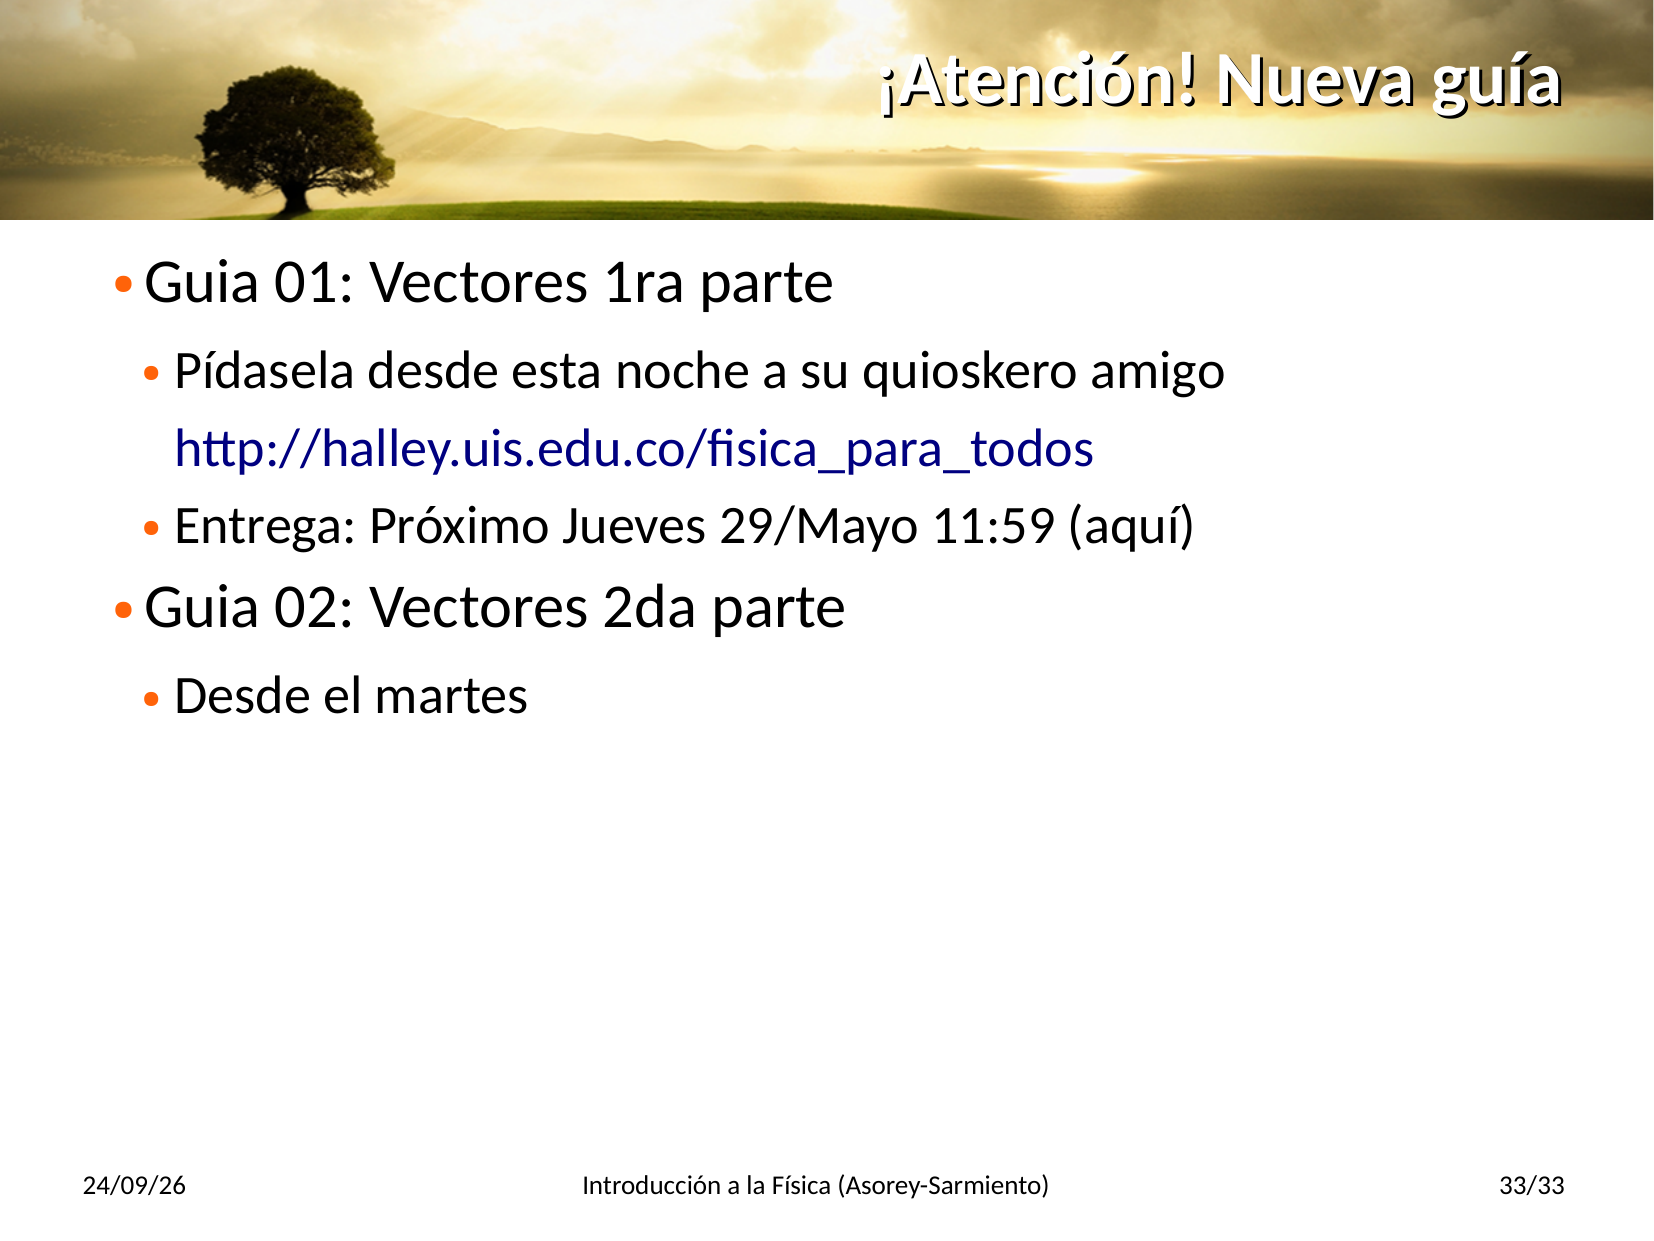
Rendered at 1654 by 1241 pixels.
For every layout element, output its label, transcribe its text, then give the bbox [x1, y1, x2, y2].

title ¡Atención! Nueva guía [75, 19, 1564, 151]
picture [0, 0, 1654, 220]
list Guia 01: Vectores 1ra parte Pídasela desde esta noche a su quioskero amigo http://halley.uis.edu.co/fisica_para_todos Entrega: Próximo Jueves 29/Mayo 11:59 (aquí) Guia 02: Vectores 2da parte Desde el martes [82, 255, 1571, 1156]
